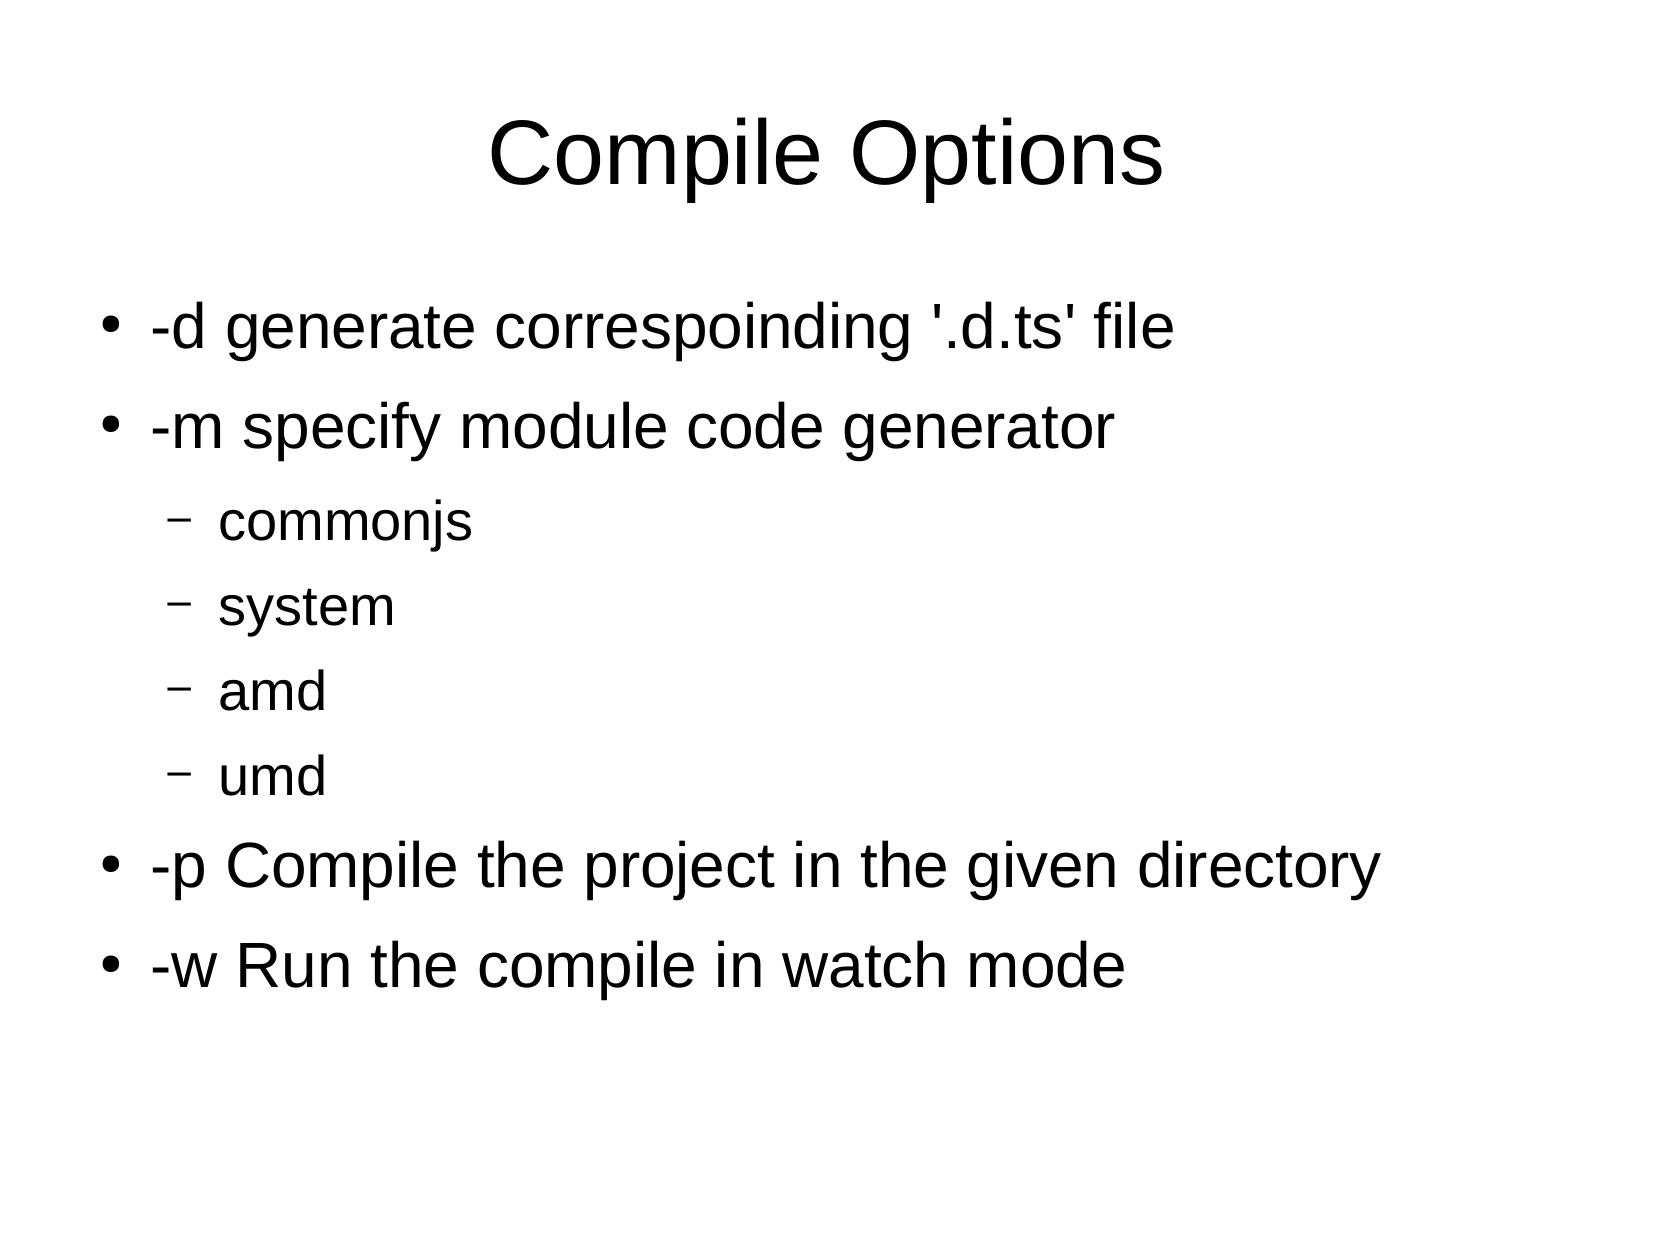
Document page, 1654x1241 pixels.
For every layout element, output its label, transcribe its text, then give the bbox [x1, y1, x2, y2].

title Compile Options [82, 49, 1571, 257]
list -d generate correspoinding '.d.ts' file -m specify module code generator commonjs system amd umd -p Compile the project in the given directory -w Run the compile in watch mode [82, 290, 1571, 1010]
